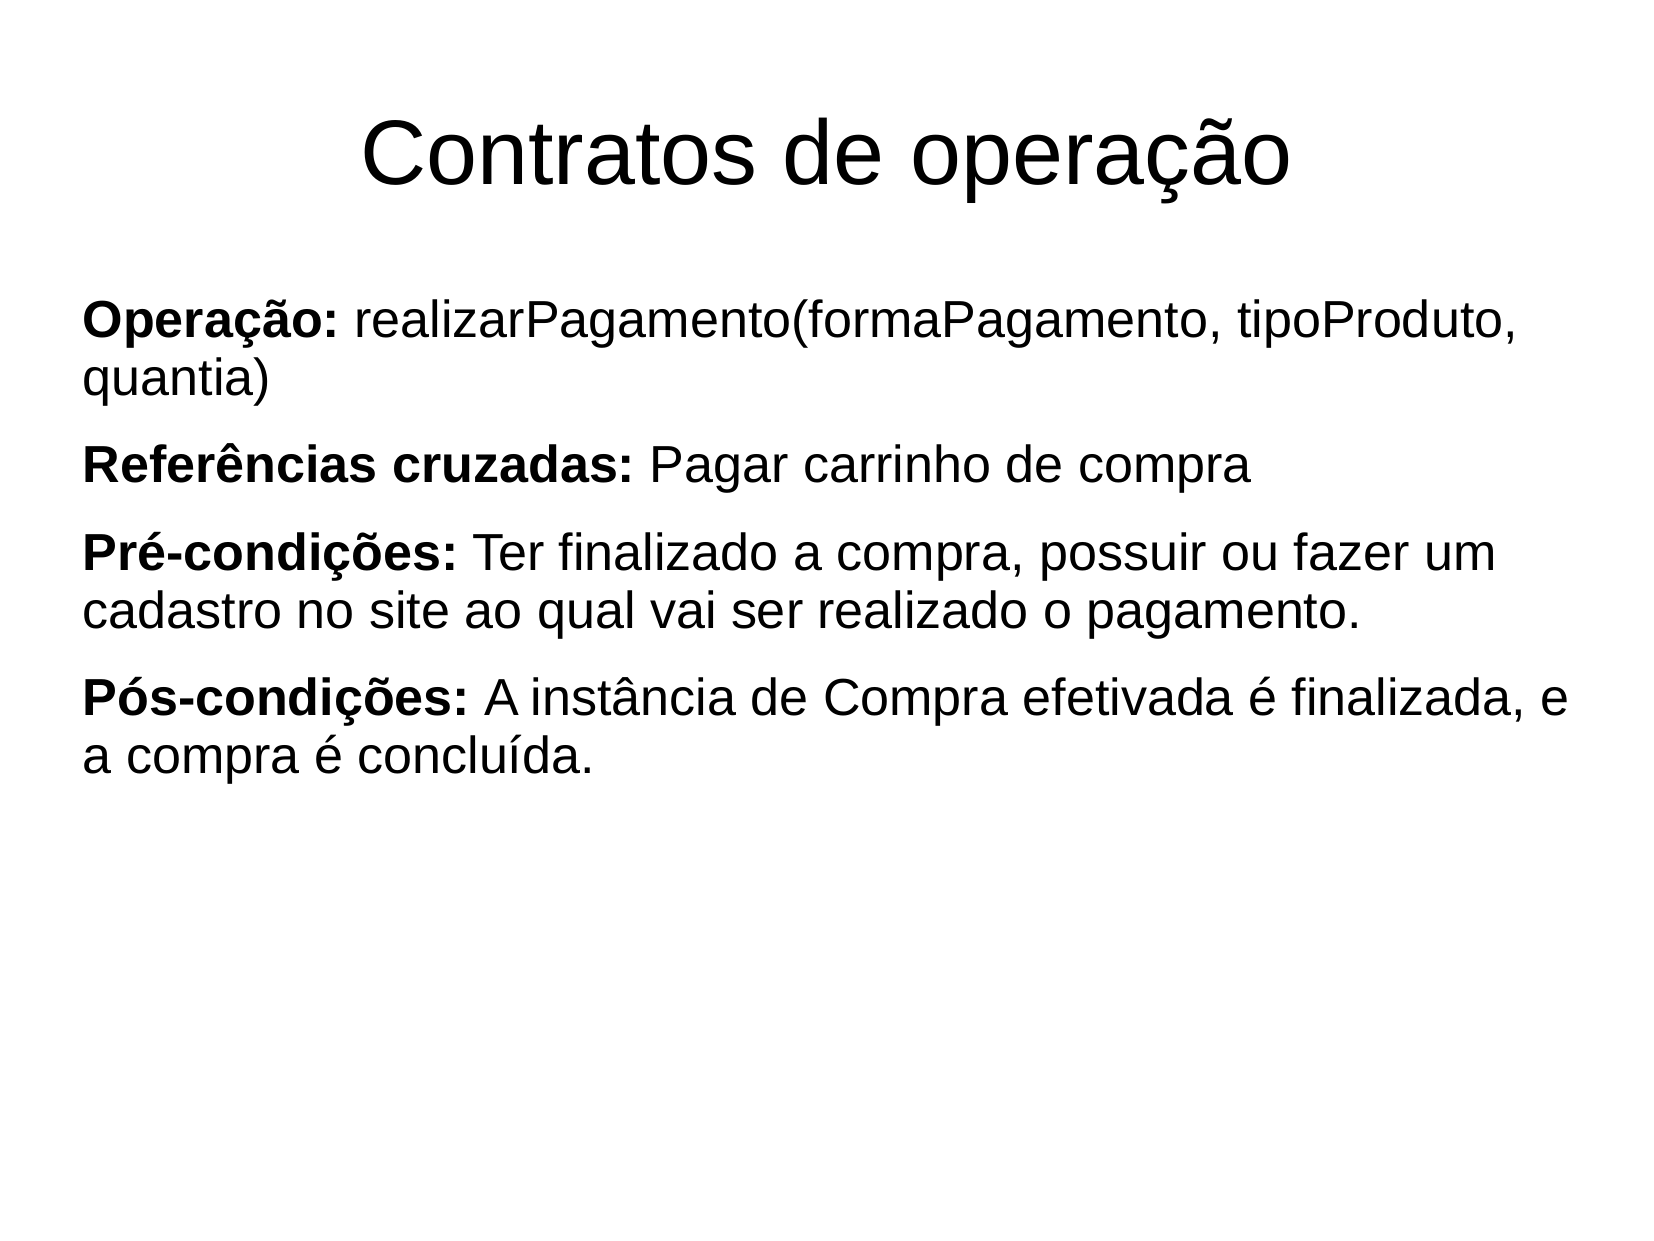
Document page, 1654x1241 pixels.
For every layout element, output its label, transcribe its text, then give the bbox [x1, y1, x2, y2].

list Operação: realizarPagamento(formaPagamento, tipoProduto, quantia) Referências cruzadas: Pagar carrinho de compra Pré-condições: Ter finalizado a compra, possuir ou fazer um cadastro no site ao qual vai ser realizado o pagamento. Pós-condições: A instância de Compra efetivada é finalizada, e a compra é concluída. [82, 290, 1571, 1010]
title Contratos de operação [82, 0, 1571, 290]
